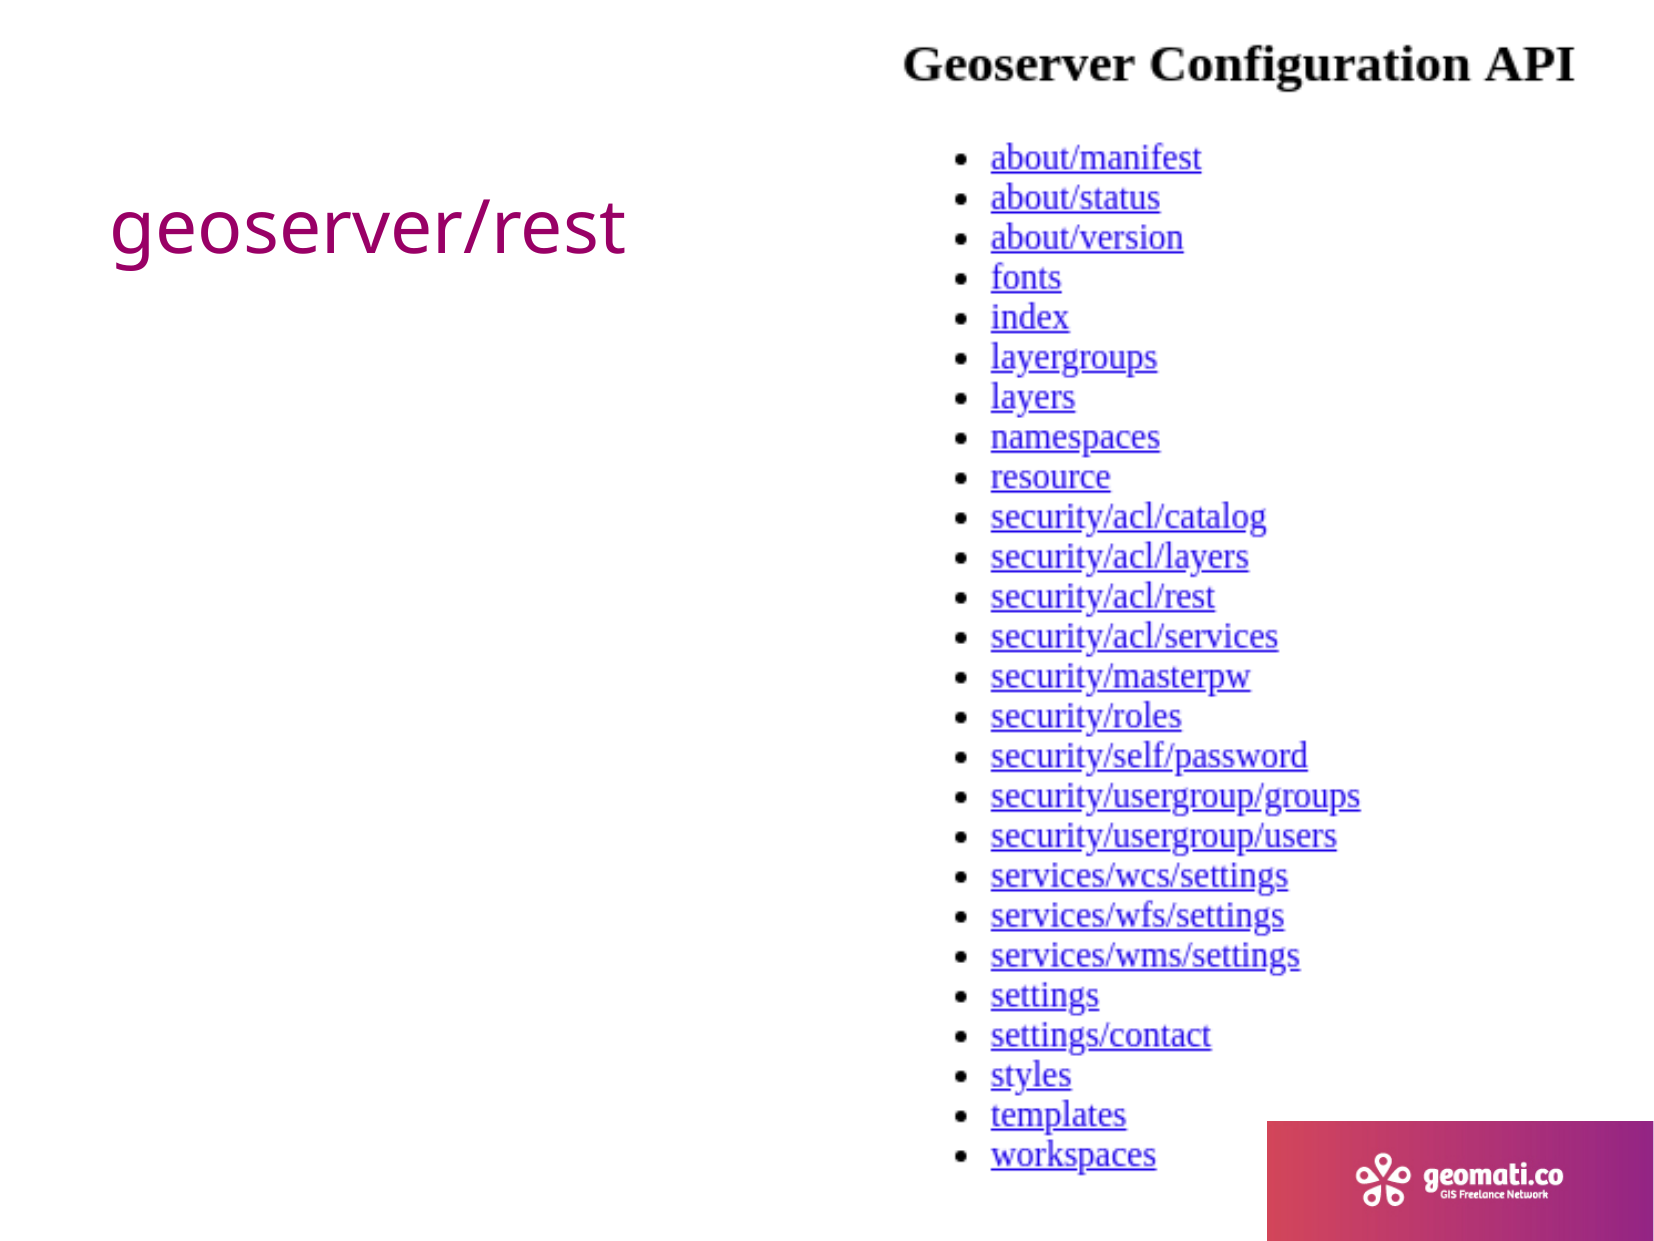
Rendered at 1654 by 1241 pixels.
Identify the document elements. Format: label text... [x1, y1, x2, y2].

text_box geoserver/rest [94, 180, 674, 284]
picture [885, 17, 1654, 1241]
